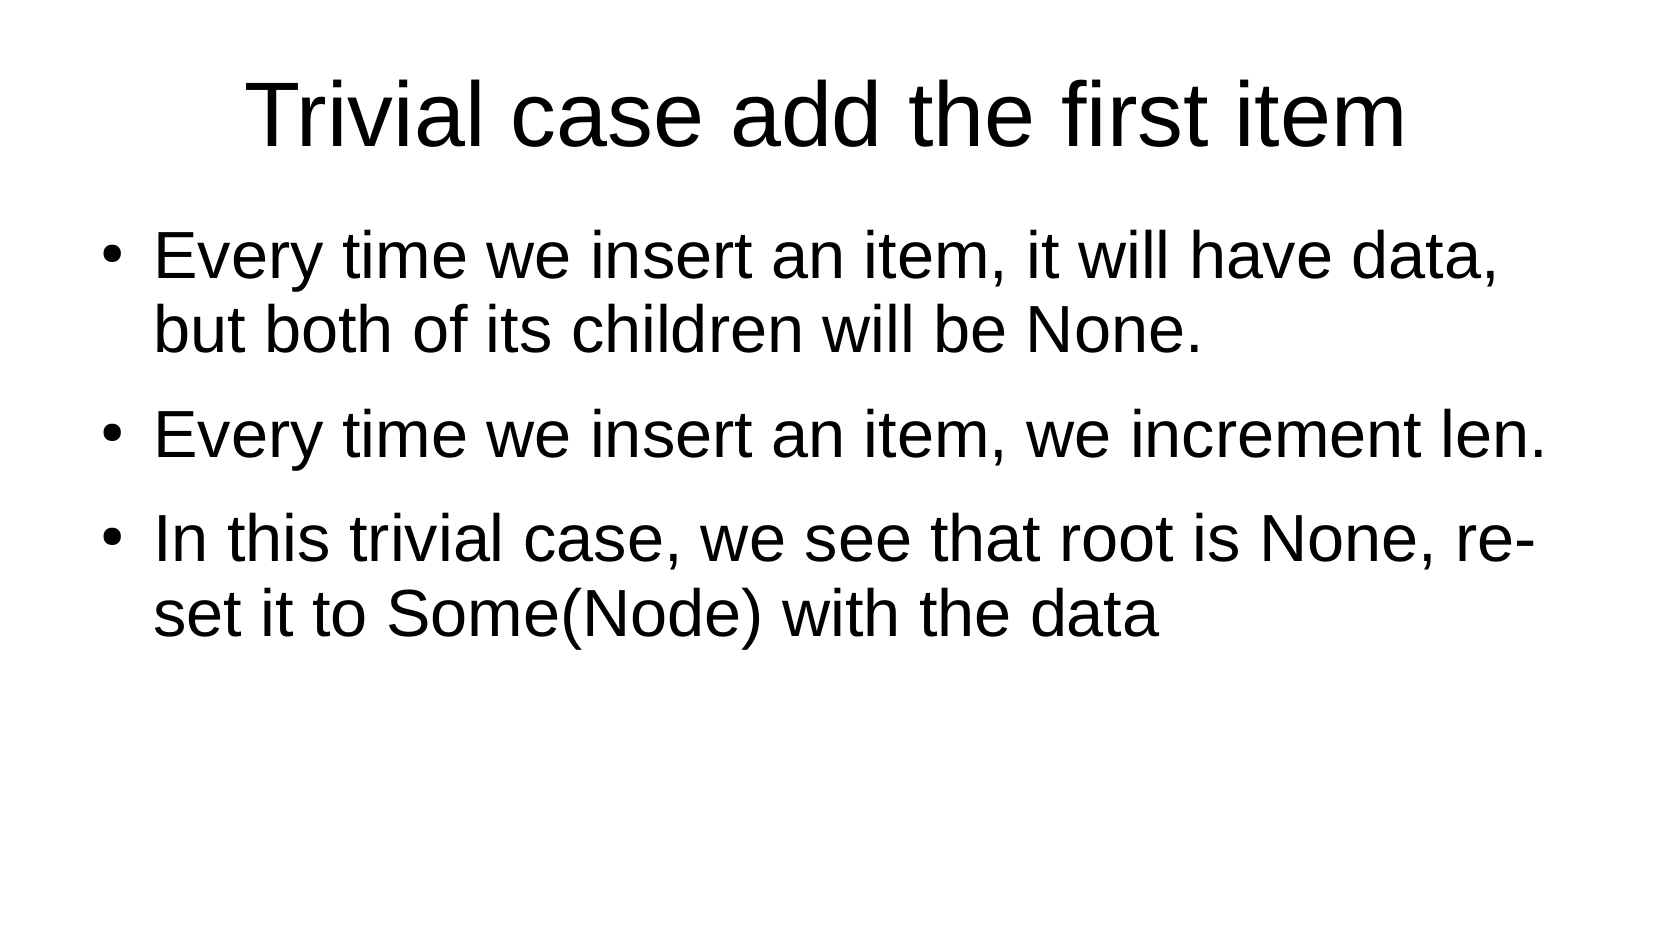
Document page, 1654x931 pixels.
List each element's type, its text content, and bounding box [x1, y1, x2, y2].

list Every time we insert an item, it will have data, but both of its children will be None. Every time we insert an item, we increment len. In this trivial case, we see that root is None, re-set it to Some(Node) with the data [82, 217, 1571, 758]
title Trivial case add the first item [82, 37, 1571, 193]
